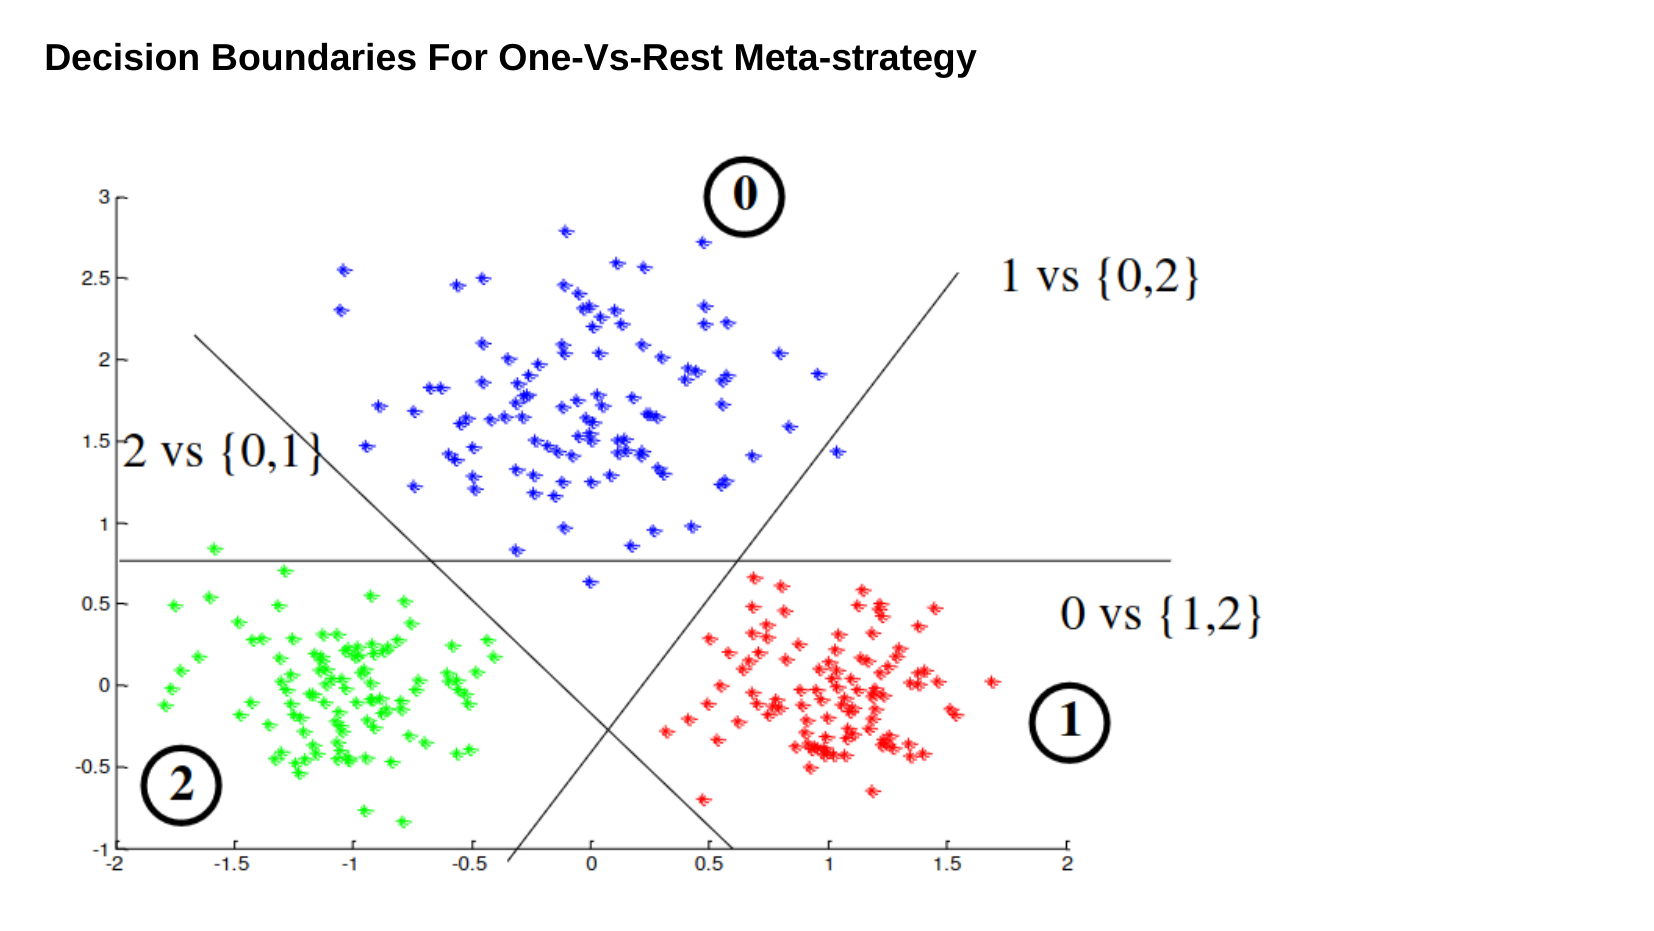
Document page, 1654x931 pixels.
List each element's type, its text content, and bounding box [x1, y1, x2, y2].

text_box Decision Boundaries For One-Vs-Rest Meta-strategy [29, 29, 1329, 87]
picture [29, 135, 1299, 916]
